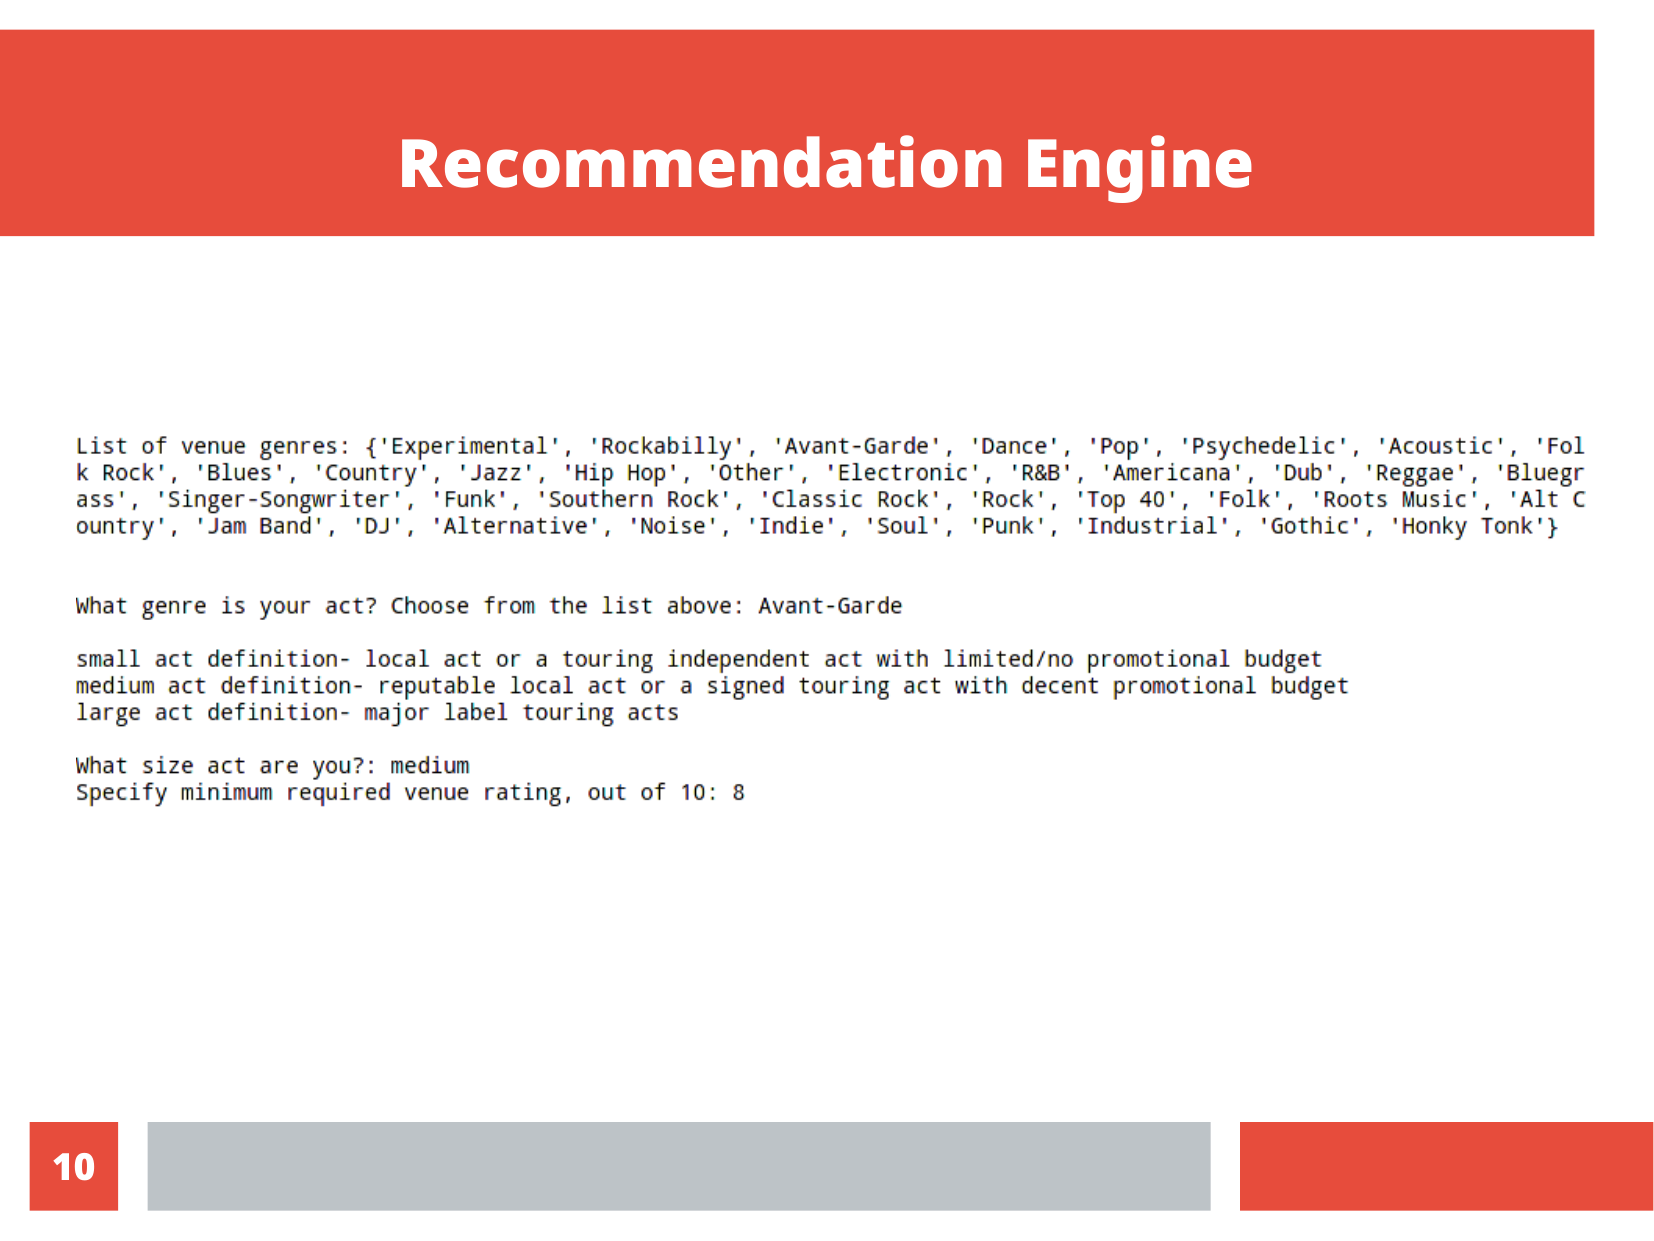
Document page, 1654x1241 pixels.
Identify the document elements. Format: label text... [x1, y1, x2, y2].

picture [76, 432, 1586, 808]
title Recommendation Engine [59, 59, 1595, 207]
